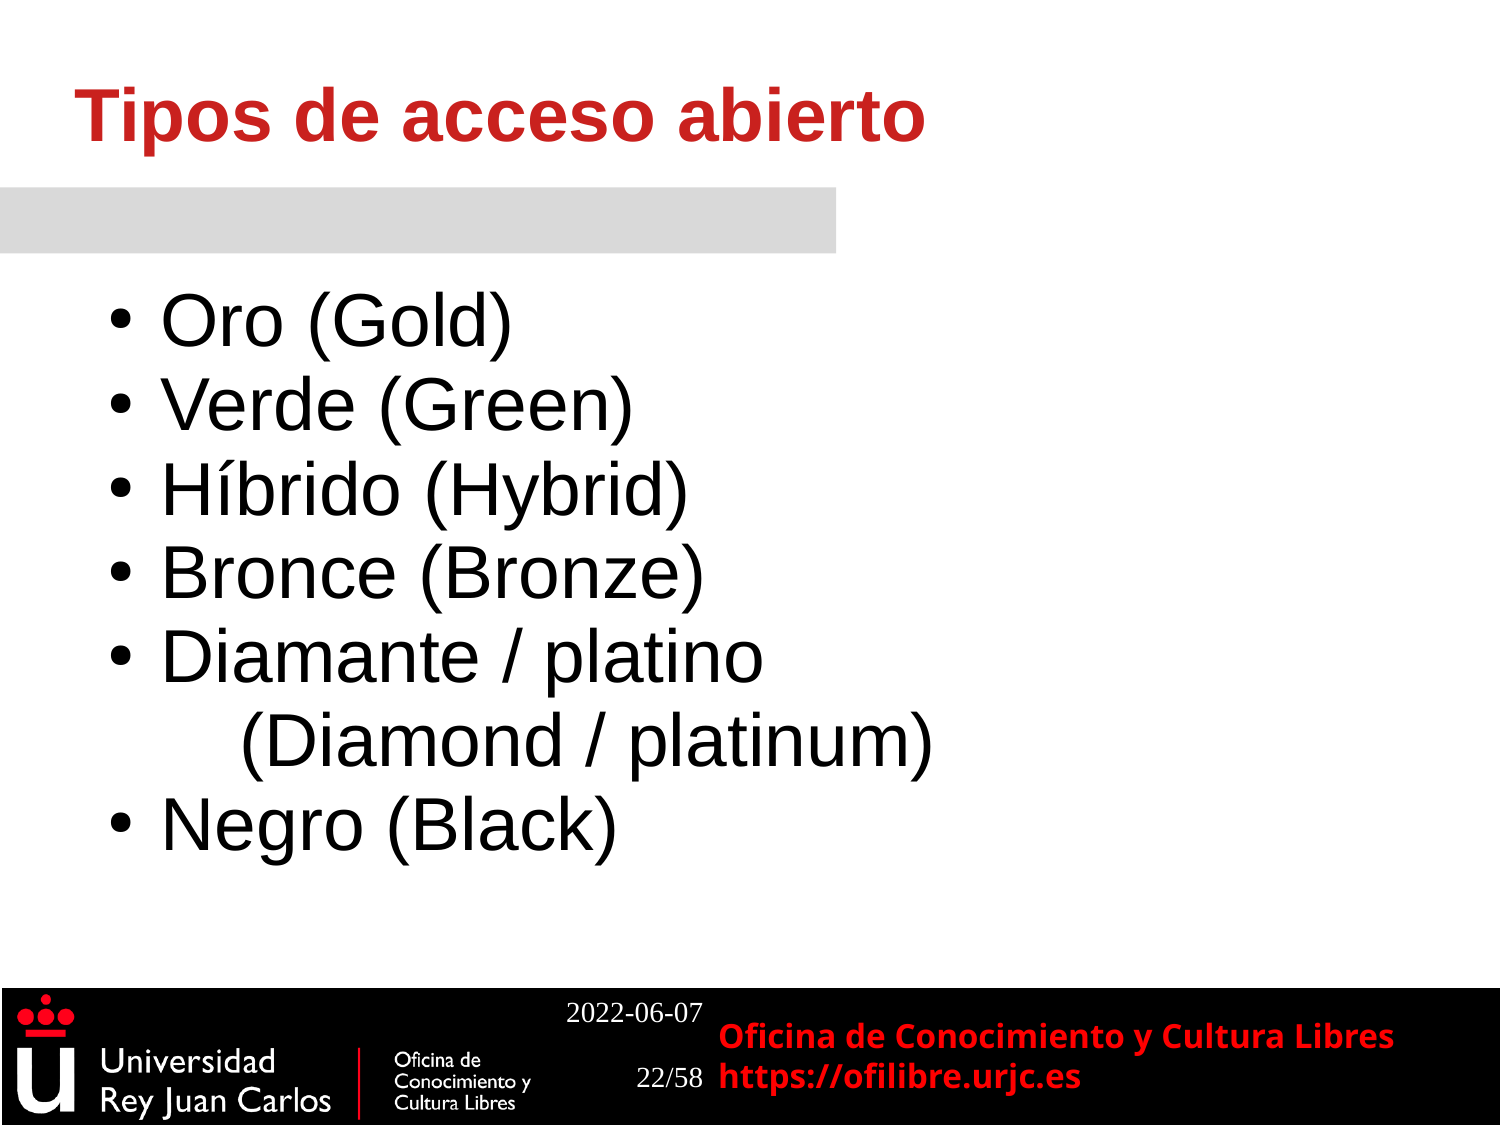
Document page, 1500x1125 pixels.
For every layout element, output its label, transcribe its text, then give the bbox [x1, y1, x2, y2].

picture [17, 994, 531, 1120]
text_box Oro (Gold) Verde (Green) Híbrido (Hybrid) Bronce (Bronze) Diamante / platino (Diamond / platinum) Negro (Black) [75, 271, 1226, 937]
text_box Tipos de acceso abierto [60, 66, 991, 249]
title [75, 7, 1425, 196]
